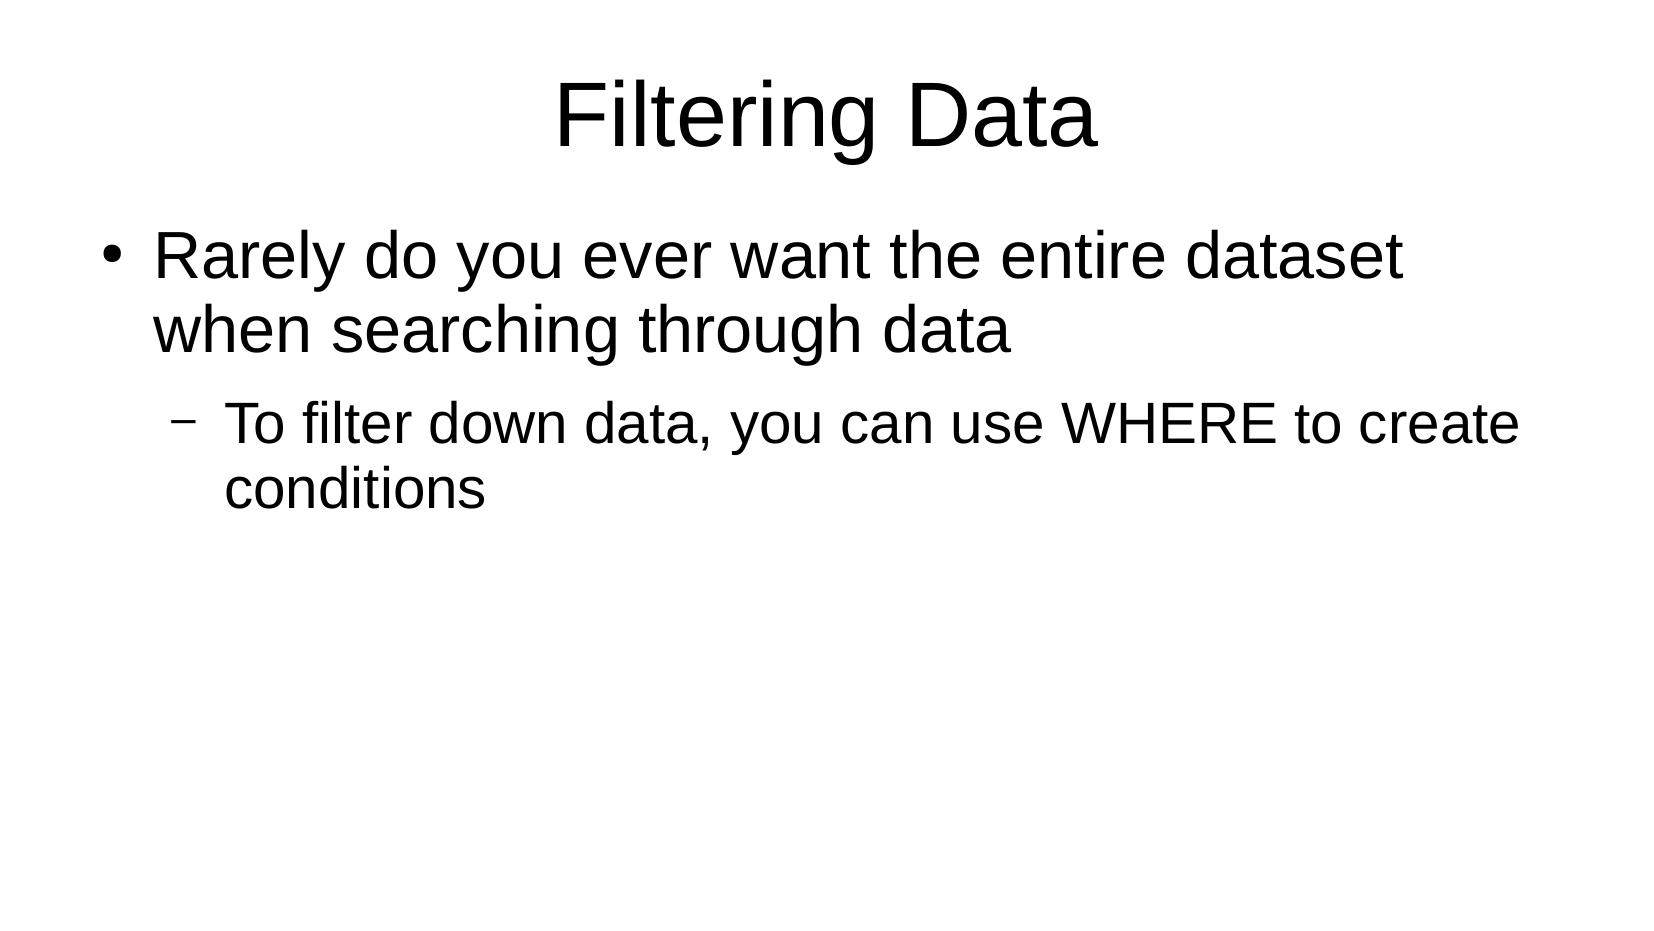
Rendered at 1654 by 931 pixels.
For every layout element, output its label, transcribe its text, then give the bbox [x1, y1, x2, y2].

list Rarely do you ever want the entire dataset when searching through data To filter down data, you can use WHERE to create conditions [82, 217, 1571, 758]
title Filtering Data [82, 37, 1571, 193]
